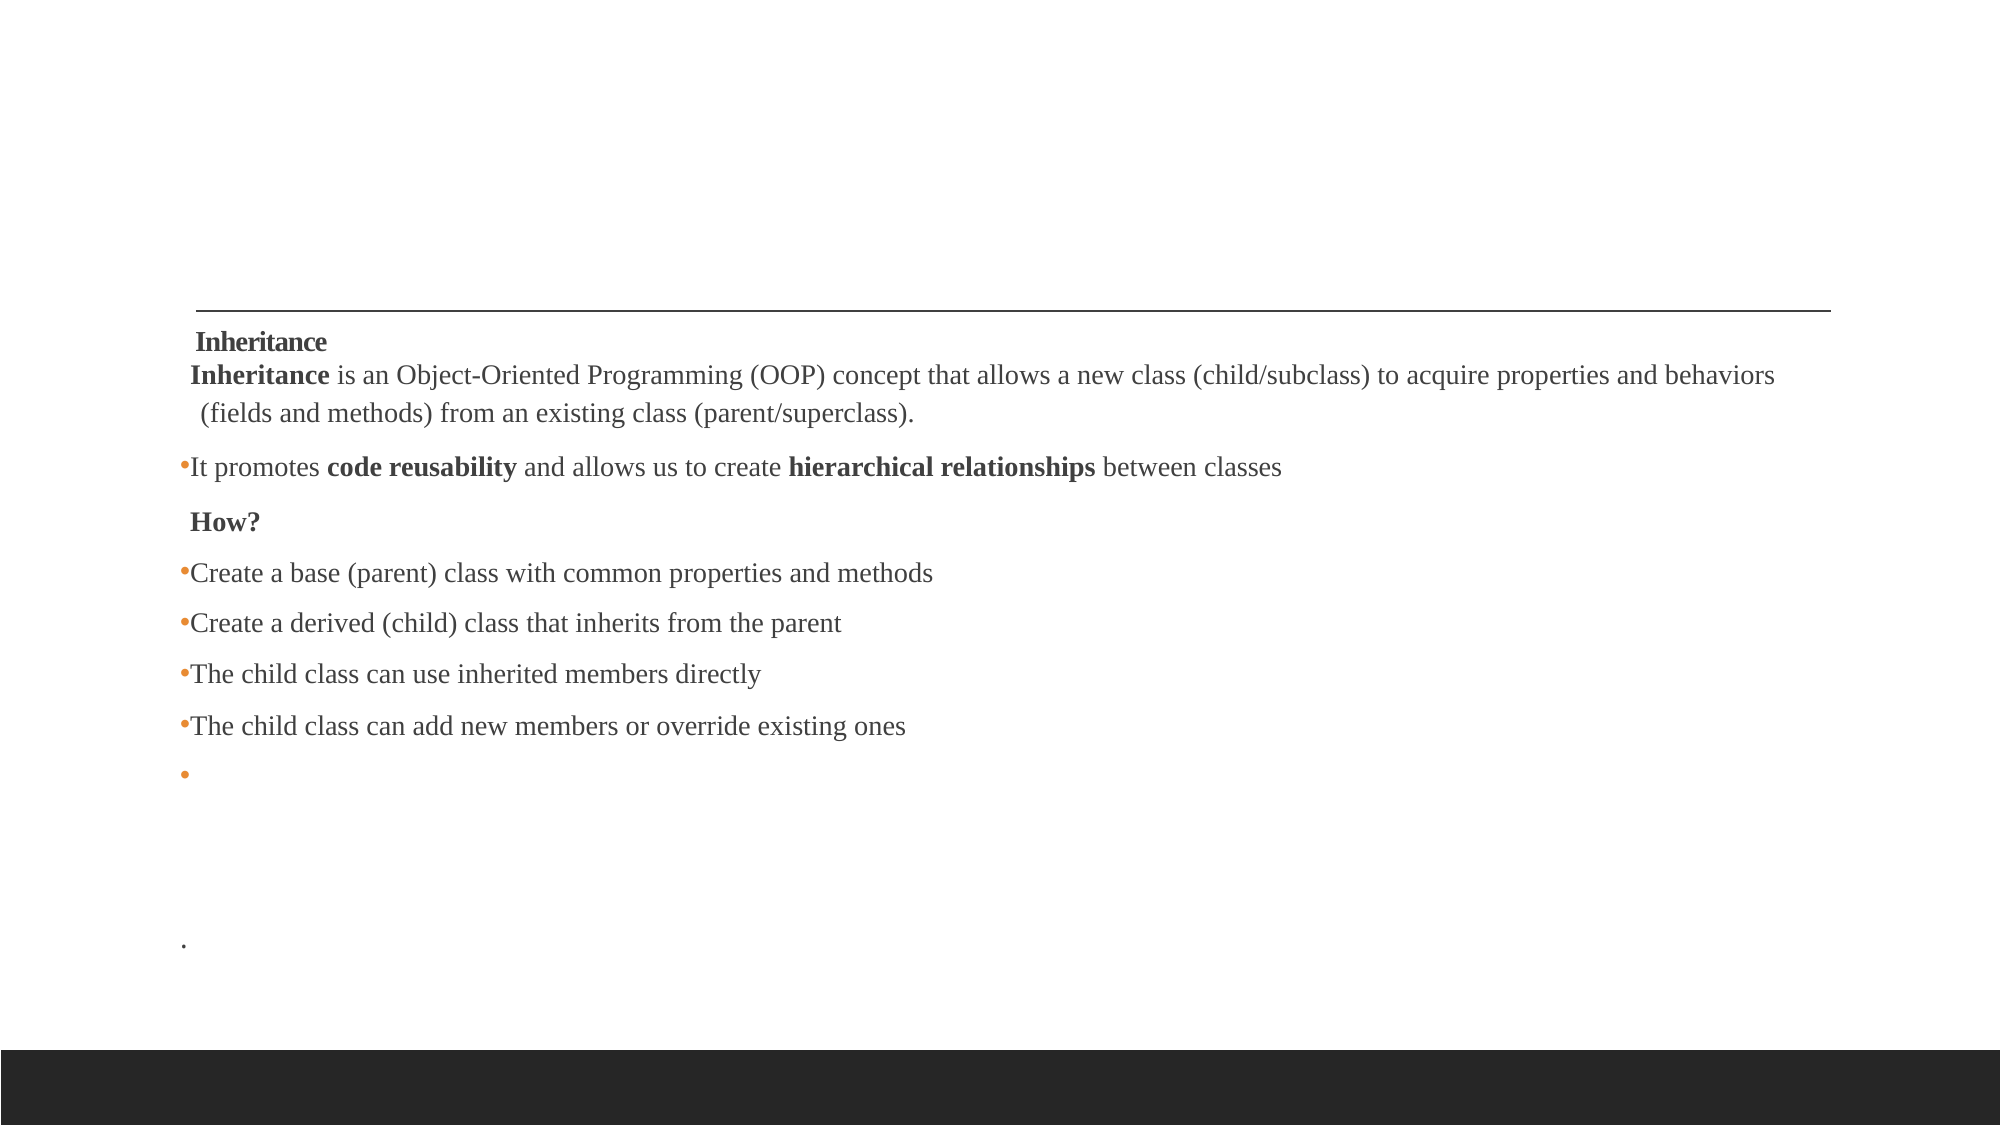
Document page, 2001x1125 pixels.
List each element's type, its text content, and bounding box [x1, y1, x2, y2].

list Inheritance is an Object-Oriented Programming (OOP) concept that allows a new class (child/subclass) to acquire properties and behaviors (fields and methods) from an existing class (parent/superclass). It promotes code reusability and allows us to create hierarchical relationships between classes How? Create a base (parent) class with common properties and methods Create a derived (child) class that inherits from the parent The child class can use inherited members directly The child class can add new members or override existing ones . [180, 345, 1831, 963]
title Inheritance [180, 162, 1831, 345]
